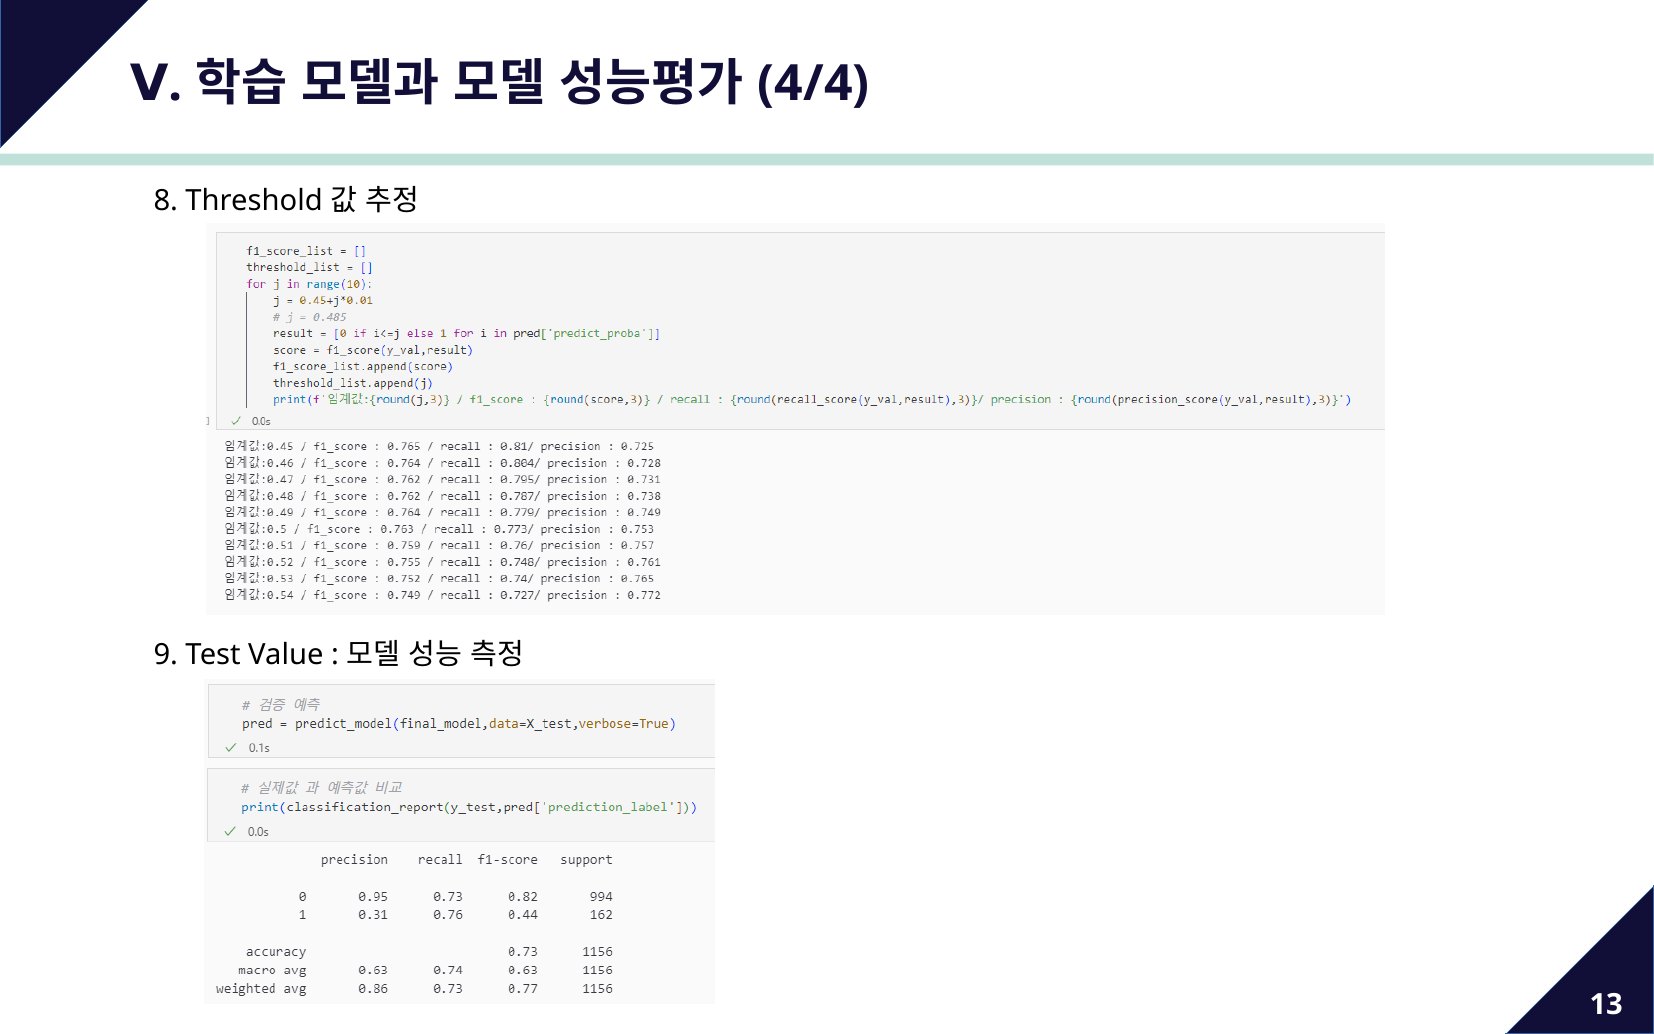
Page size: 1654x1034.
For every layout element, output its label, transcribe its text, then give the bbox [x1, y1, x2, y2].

list 8. Threshold 값 추정 9. Test Value : 모델 성능 측정 [82, 177, 1571, 975]
text_box <숫자> [1559, 974, 1654, 1033]
picture [206, 223, 1385, 615]
title Ⅴ. 학습 모델과 모델 성능평가 (4/4) [129, 41, 1619, 148]
picture [204, 679, 715, 1005]
